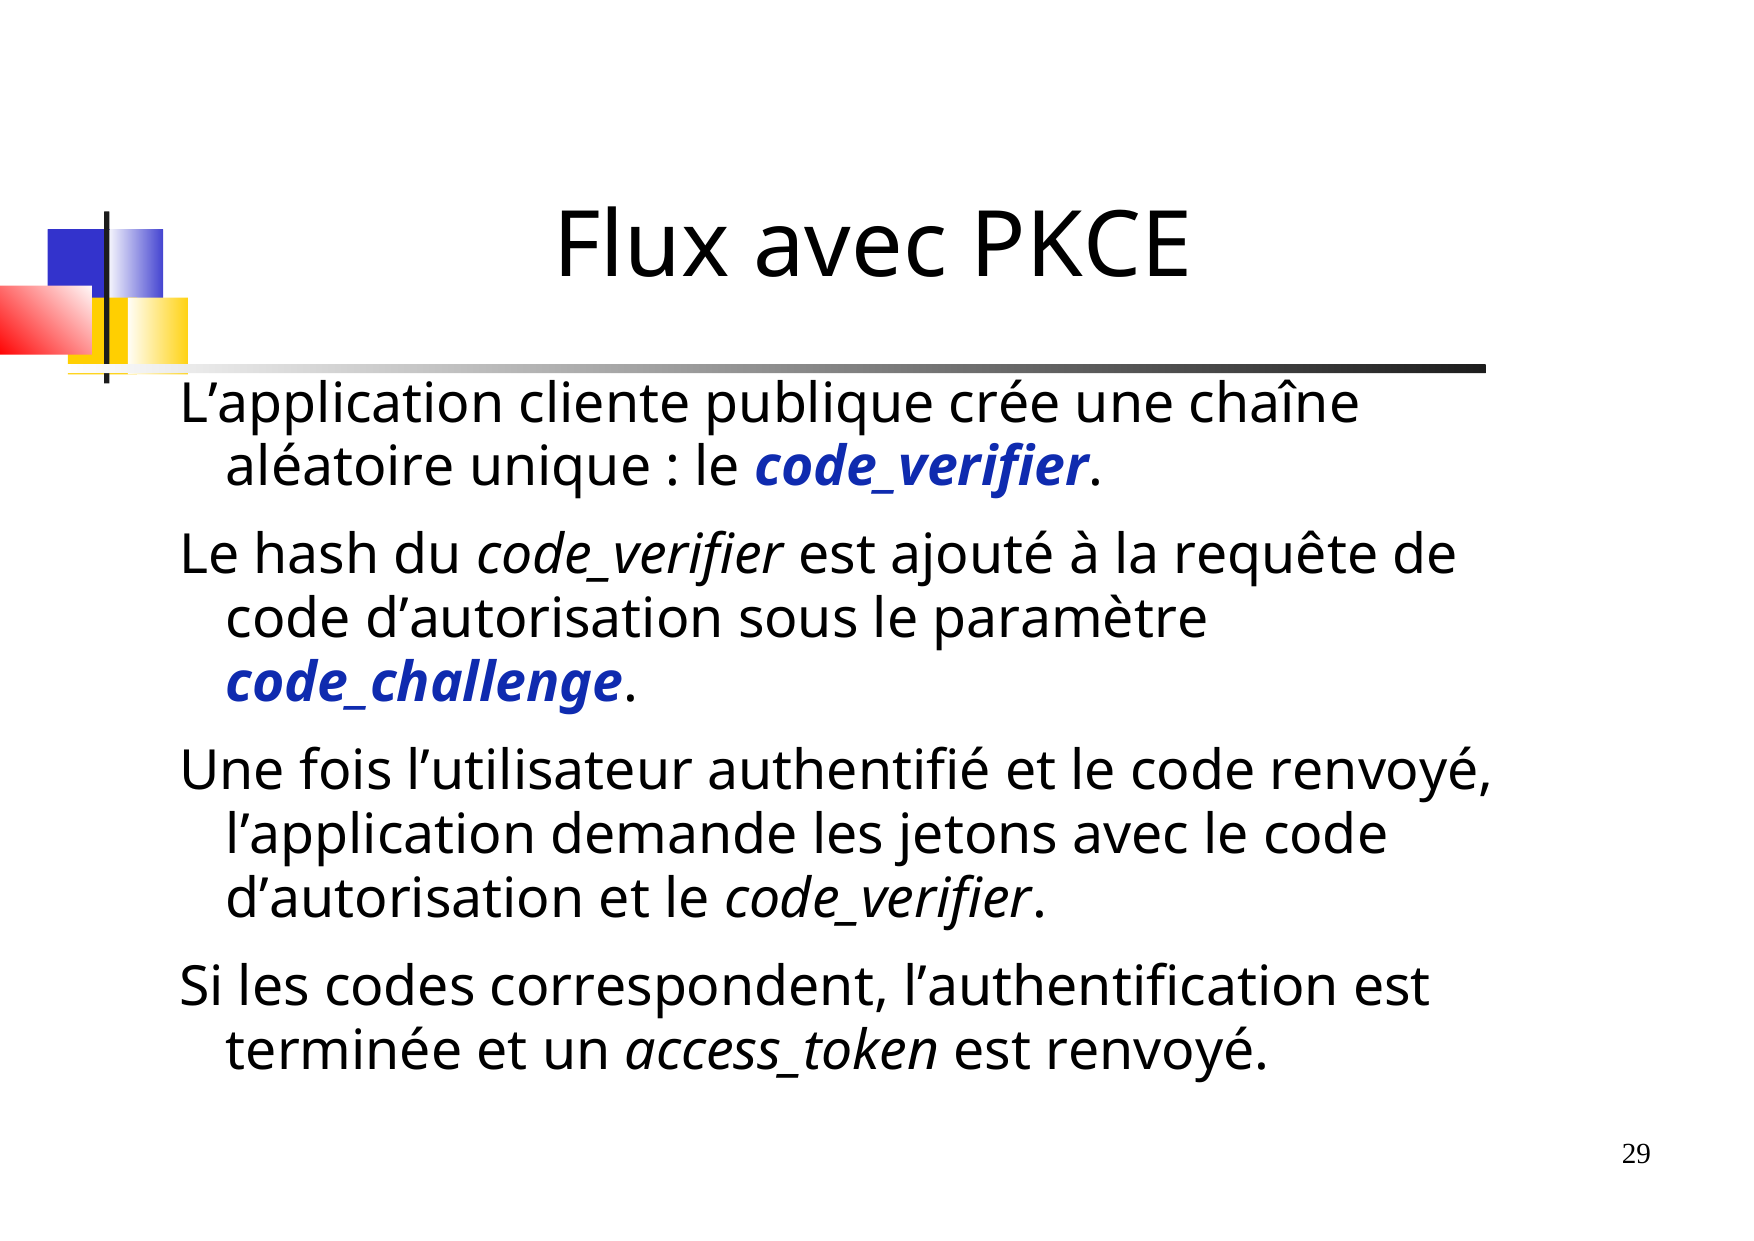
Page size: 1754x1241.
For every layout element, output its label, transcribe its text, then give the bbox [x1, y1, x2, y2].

list L’application cliente publique crée une chaîne aléatoire unique : le code_verifier. Le hash du code_verifier est ajouté à la requête de code d’autorisation sous le paramètre code_challenge. Une fois l’utilisateur authentifié et le code renvoyé, l’application demande les jetons avec le code d’autorisation et le code_verifier. Si les codes correspondent, l’authentification est terminée et un access_token est renvoyé. [179, 371, 1567, 1091]
title Flux avec PKCE [179, 139, 1567, 351]
